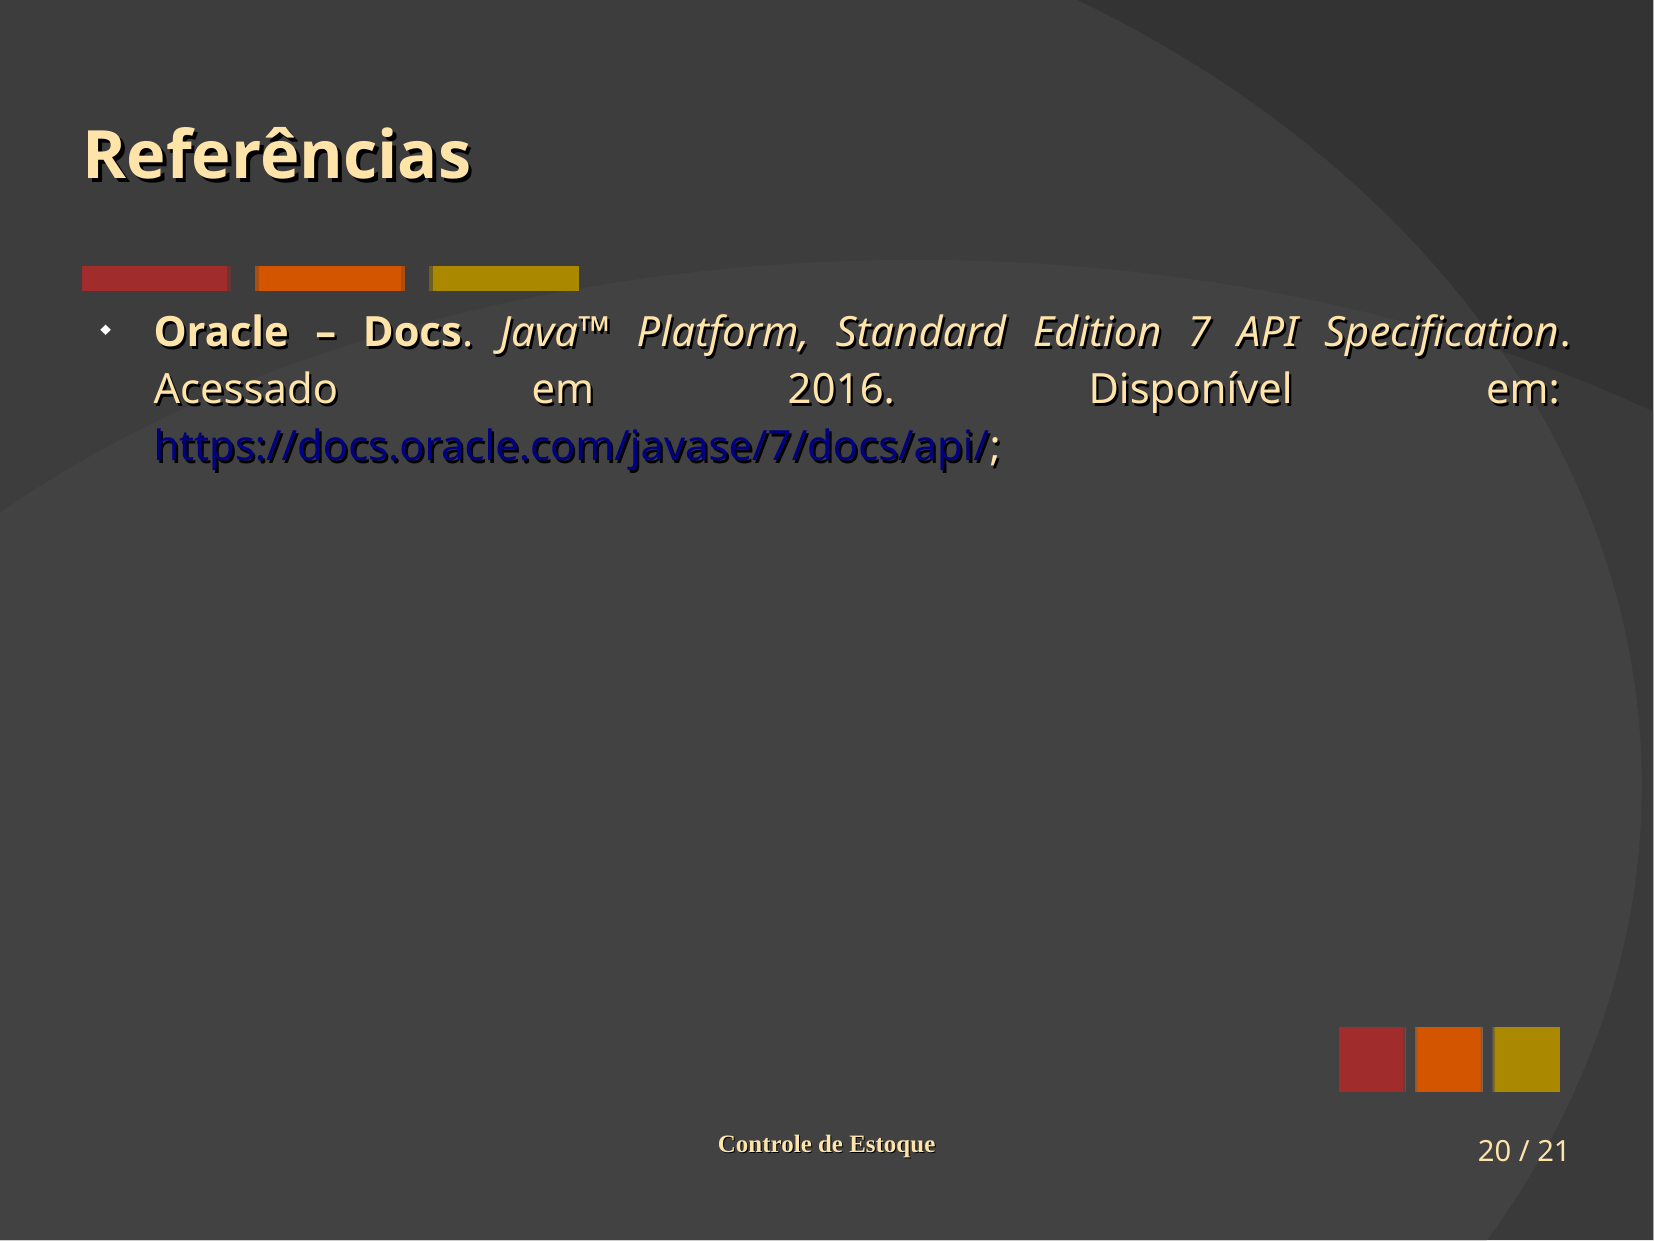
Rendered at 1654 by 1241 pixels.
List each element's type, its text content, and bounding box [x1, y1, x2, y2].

picture [1339, 1027, 1560, 1092]
picture [82, 266, 579, 291]
list Oracle – Docs. Java™ Platform, Standard Edition 7 API Specification. Acessado em 2016. Disponível em: https://docs.oracle.com/javase/7/docs/api/; [82, 302, 1571, 1022]
title Referências [82, 49, 1571, 257]
